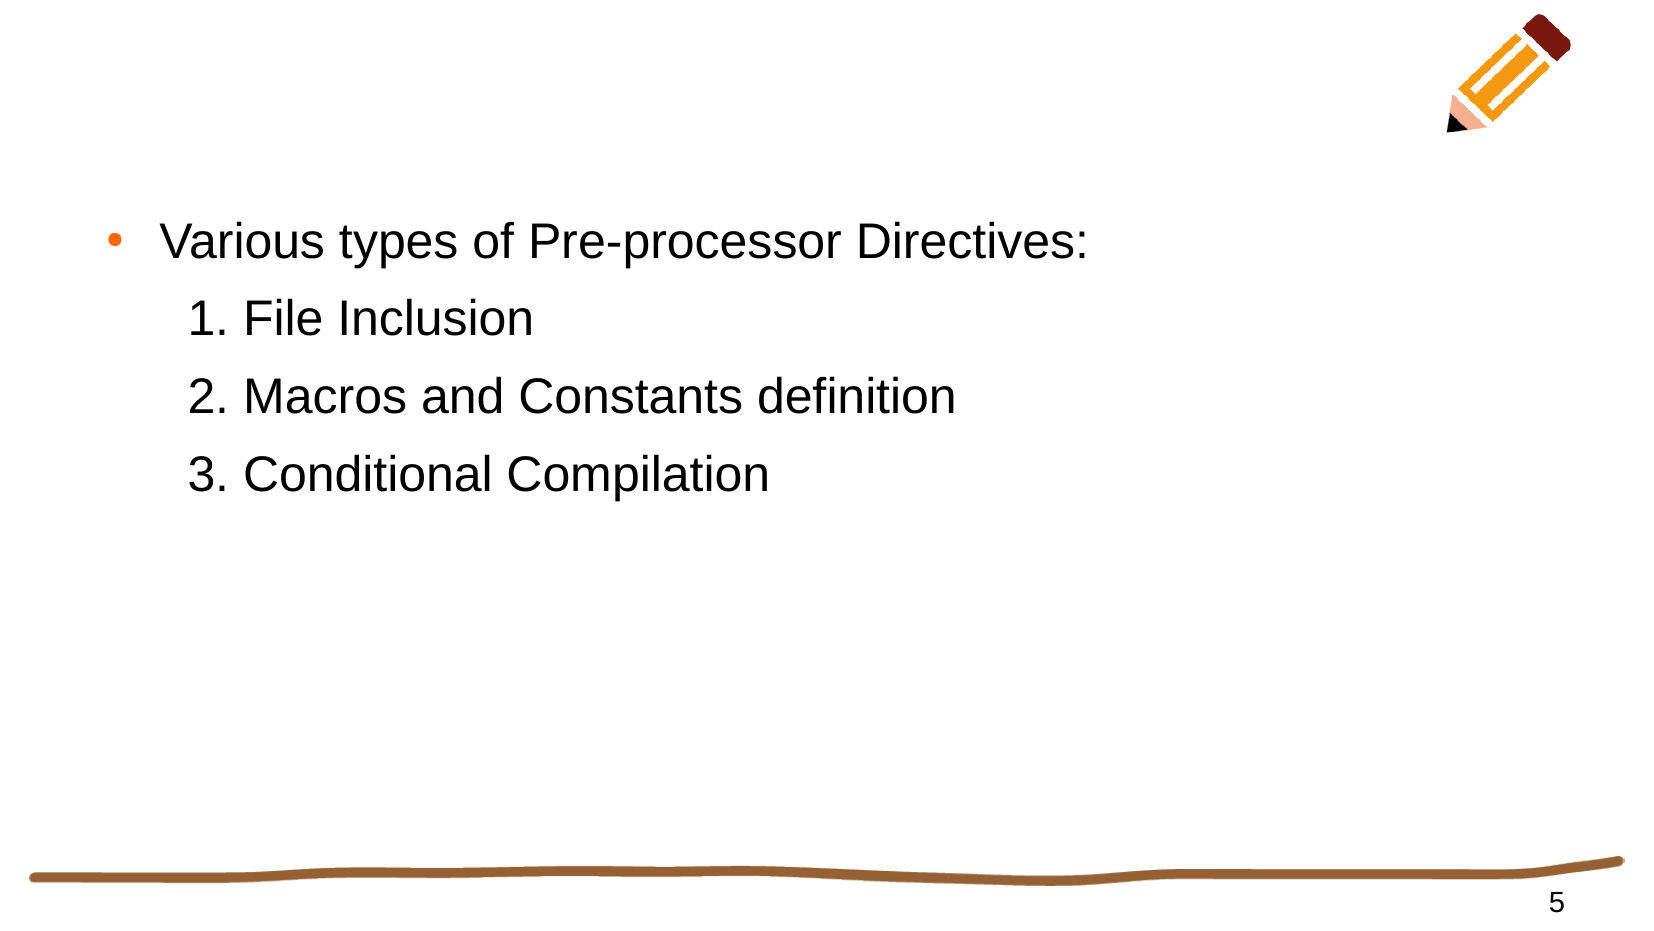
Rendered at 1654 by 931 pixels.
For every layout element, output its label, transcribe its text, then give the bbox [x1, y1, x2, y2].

picture [1446, 14, 1571, 133]
picture [29, 856, 1625, 886]
list Various types of Pre-processor Directives: 1. File Inclusion 2. Macros and Constants definition 3. Conditional Compilation [88, 212, 1501, 863]
